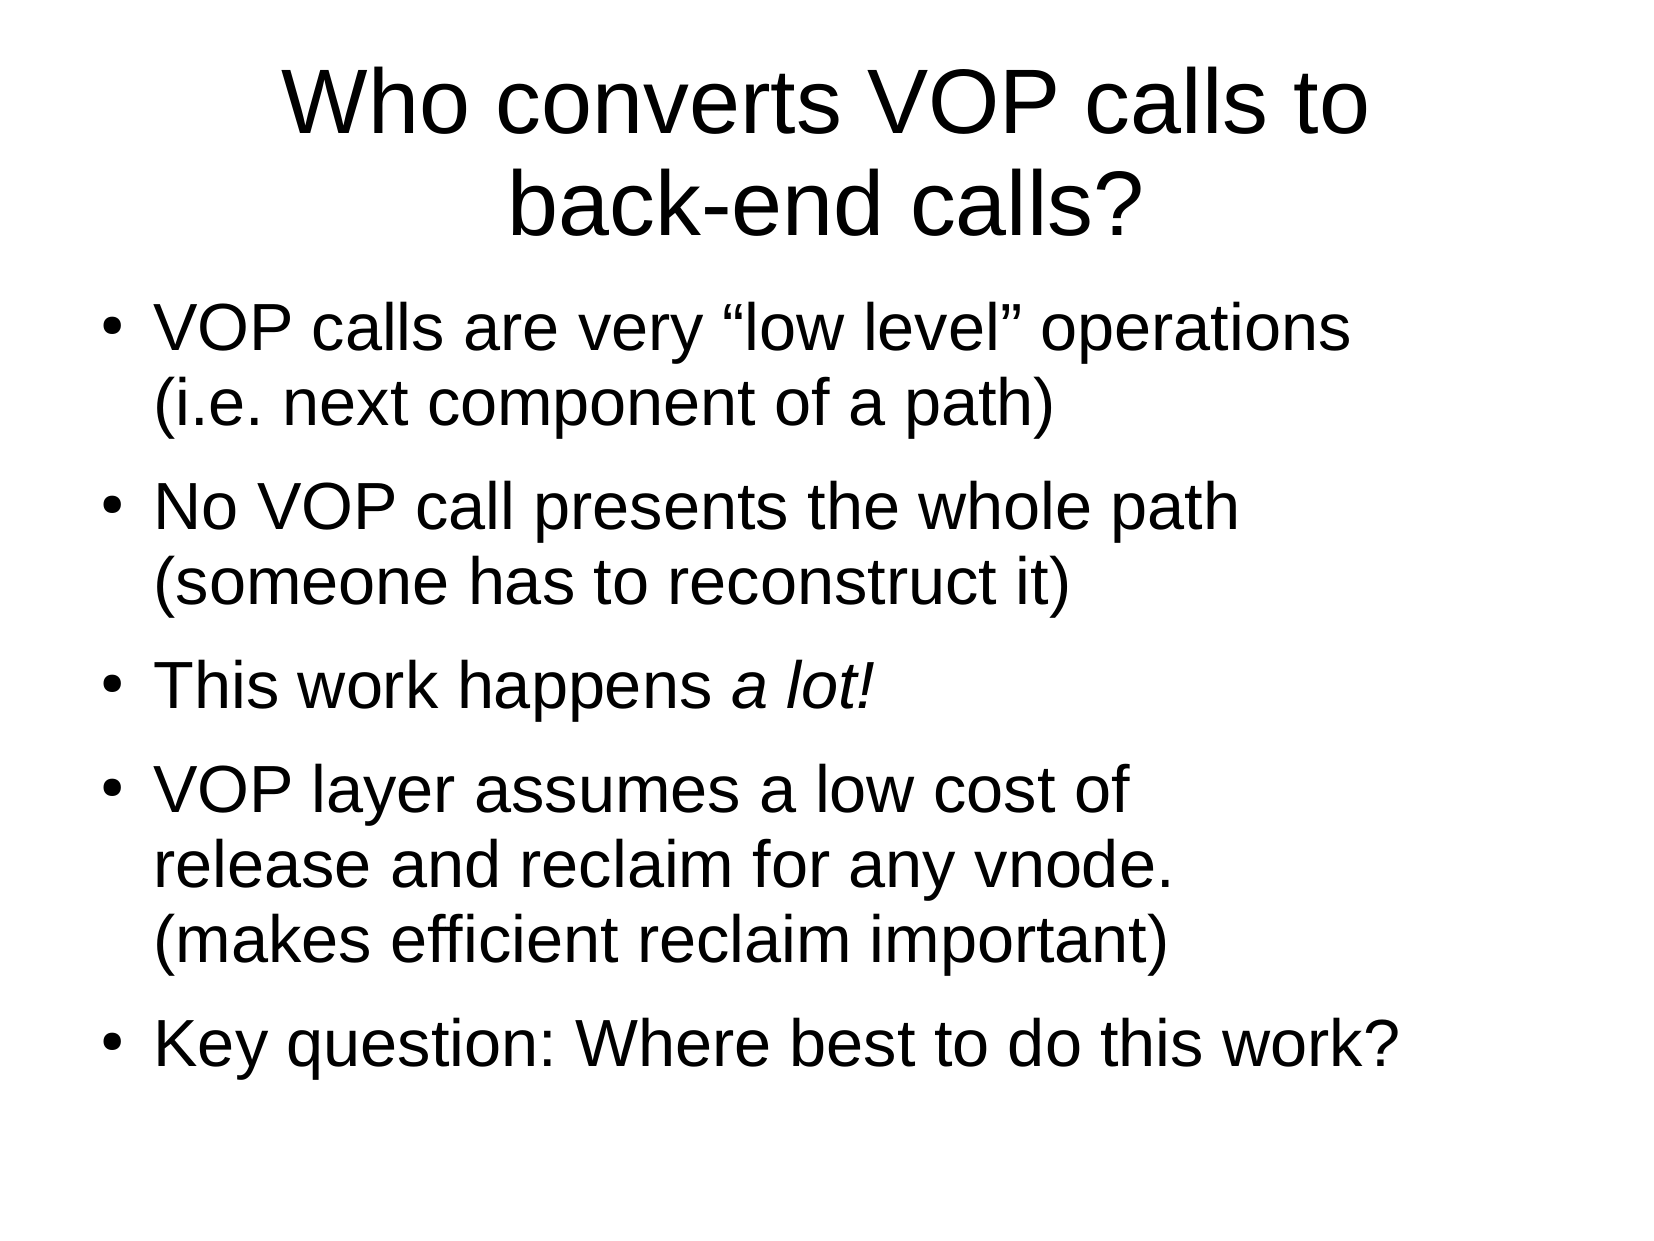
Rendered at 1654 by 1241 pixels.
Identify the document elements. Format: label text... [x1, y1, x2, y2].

title Who converts VOP calls to back-end calls? [82, 49, 1571, 257]
list VOP calls are very “low level” operations (i.e. next component of a path) No VOP call presents the whole path (someone has to reconstruct it) This work happens a lot! VOP layer assumes a low cost of release and reclaim for any vnode. (makes efficient reclaim important) Key question: Where best to do this work? [82, 290, 1571, 1109]
